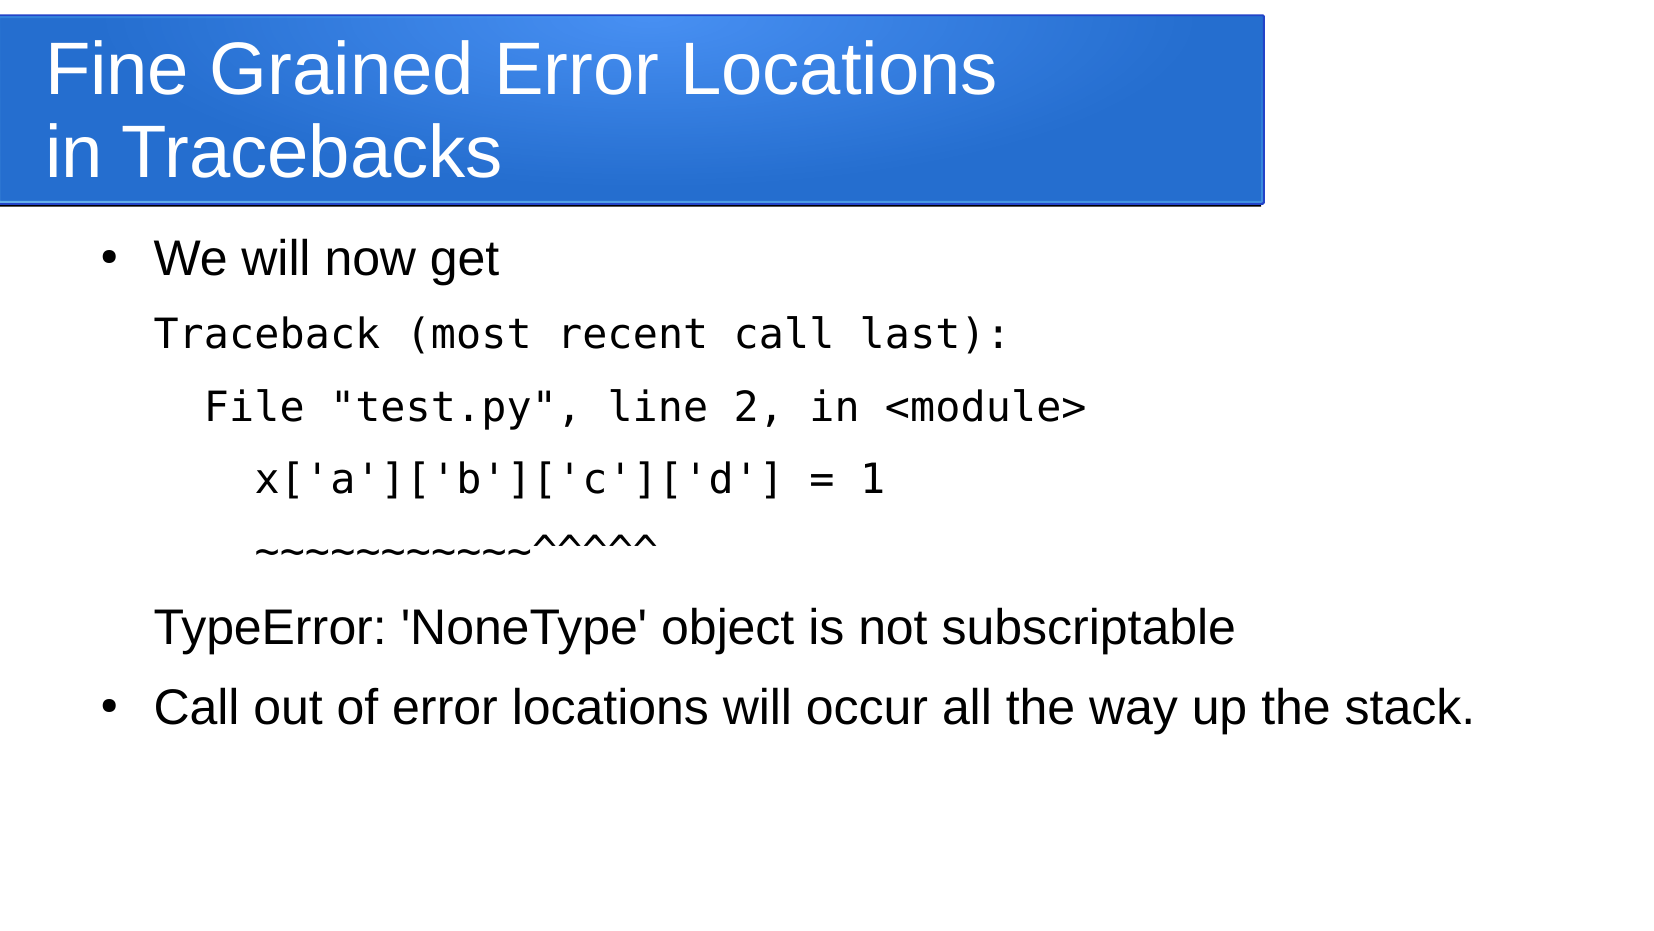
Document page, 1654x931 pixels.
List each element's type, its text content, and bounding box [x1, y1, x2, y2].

list We will now get Traceback (most recent call last): File "test.py", line 2, in <module> x['a']['b']['c']['d'] = 1 ~~~~~~~~~~~^^^^^ TypeError: 'NoneType' object is not subscriptable Call out of error locations will occur all the way up the stack. [82, 230, 1571, 861]
title Fine Grained Error Locations in Tracebacks [45, 26, 1066, 193]
